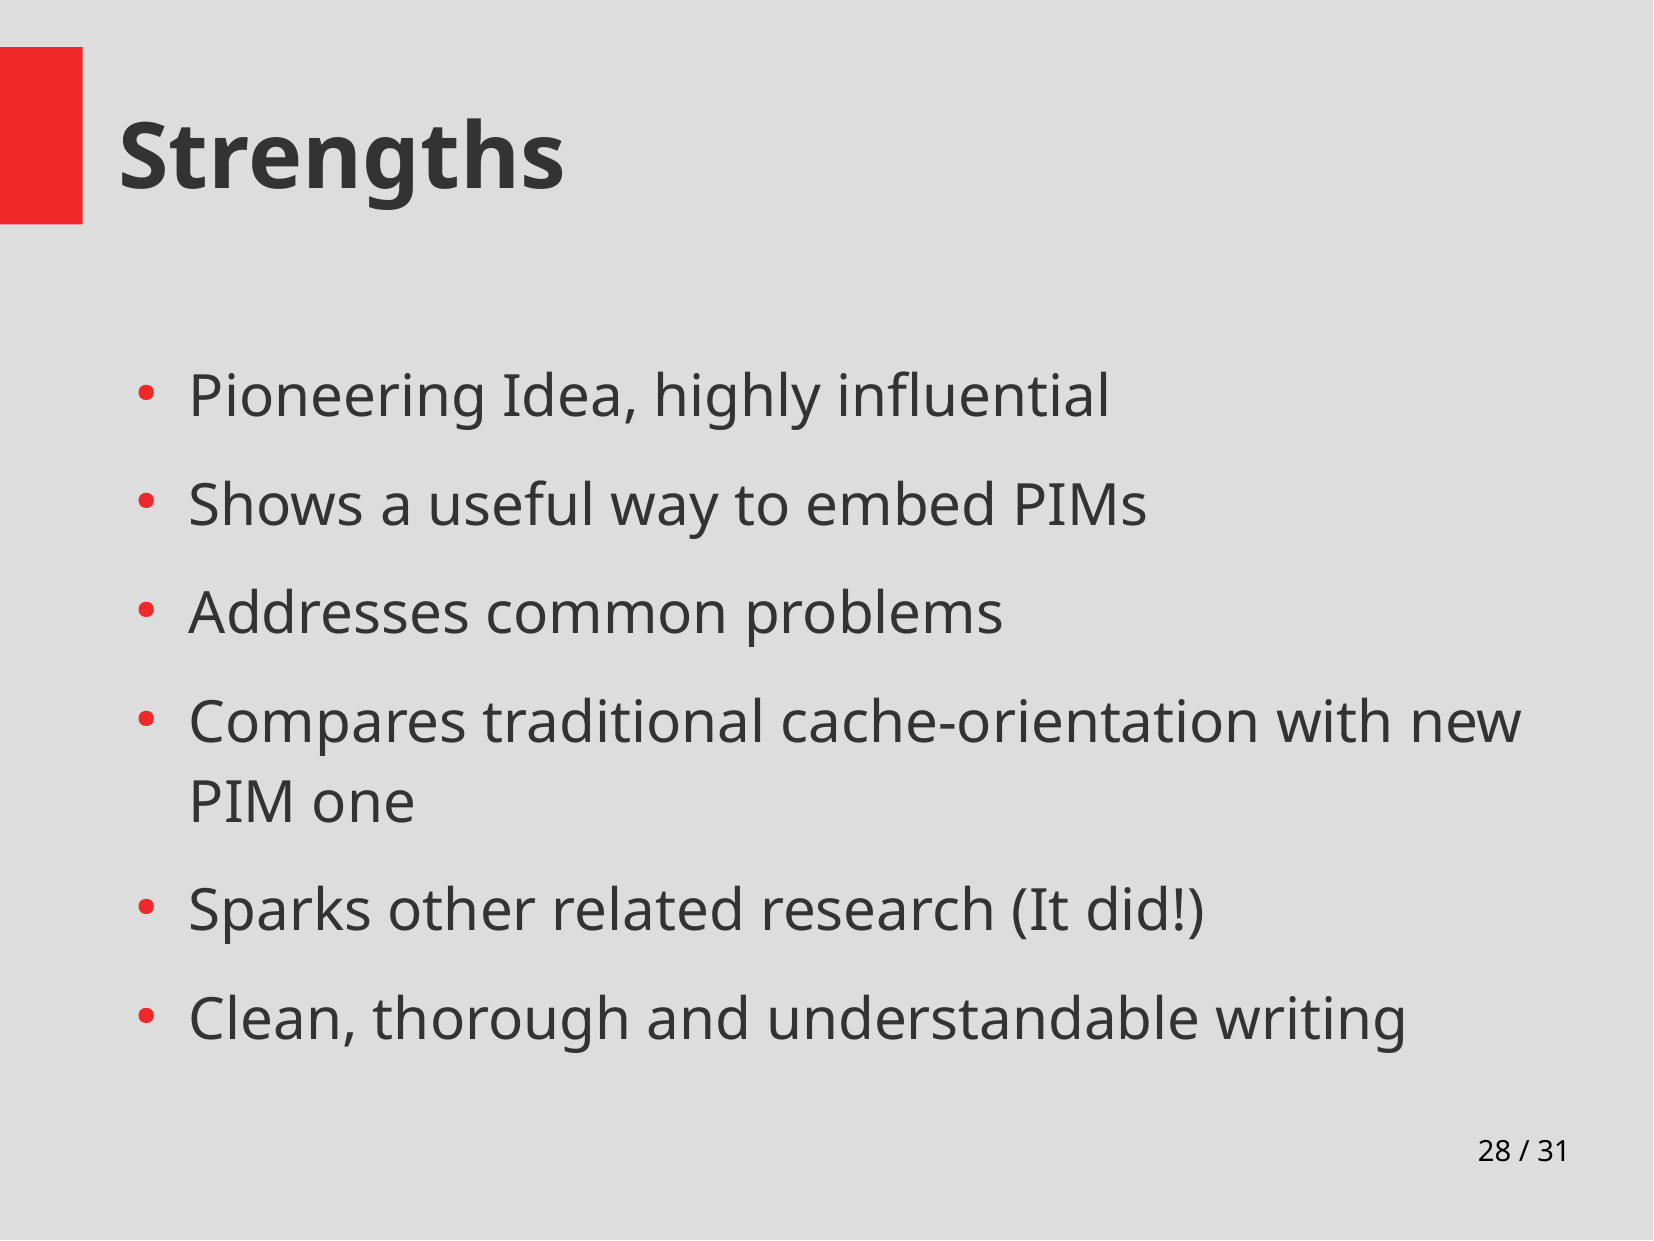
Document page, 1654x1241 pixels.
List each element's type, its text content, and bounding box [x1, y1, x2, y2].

list Pioneering Idea, highly influential Shows a useful way to embed PIMs Addresses common problems Compares traditional cache-orientation with new PIM one Sparks other related research (It did!) Clean, thorough and understandable writing [118, 354, 1536, 1074]
title Strengths [118, 49, 1571, 257]
